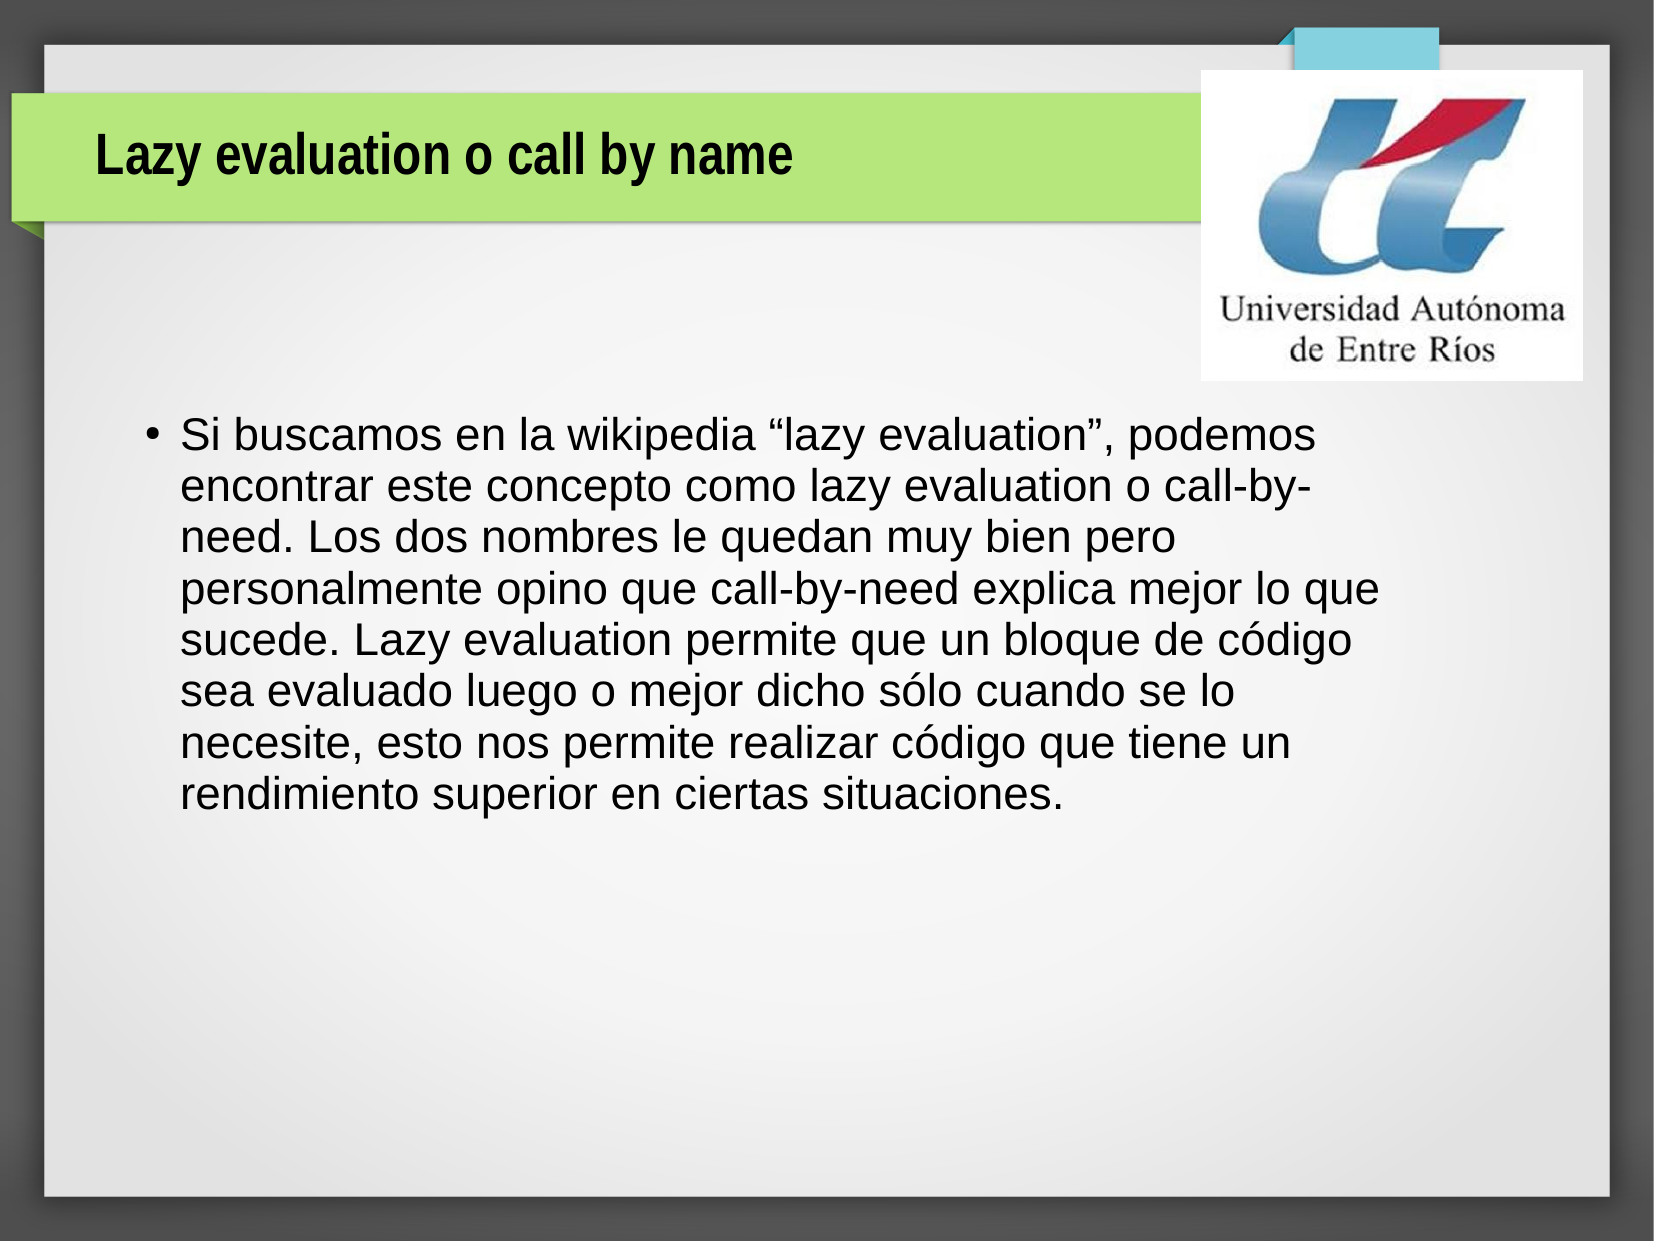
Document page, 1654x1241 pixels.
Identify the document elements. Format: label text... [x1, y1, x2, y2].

title Lazy evaluation o call by name [82, 94, 1201, 213]
picture [0, 0, 1654, 1241]
subtitle [82, 295, 1571, 1015]
text_box Si buscamos en la wikipedia “lazy evaluation”, podemos encontrar este concepto como lazy evaluation o call-by-need. Los dos nombres le quedan muy bien pero personalmente opino que call-by-need explica mejor lo que sucede. Lazy evaluation permite que un bloque de código sea evaluado luego o mejor dicho sólo cuando se lo necesite, esto nos permite realizar código que tiene un rendimiento superior en ciertas situaciones. [129, 401, 1430, 1099]
